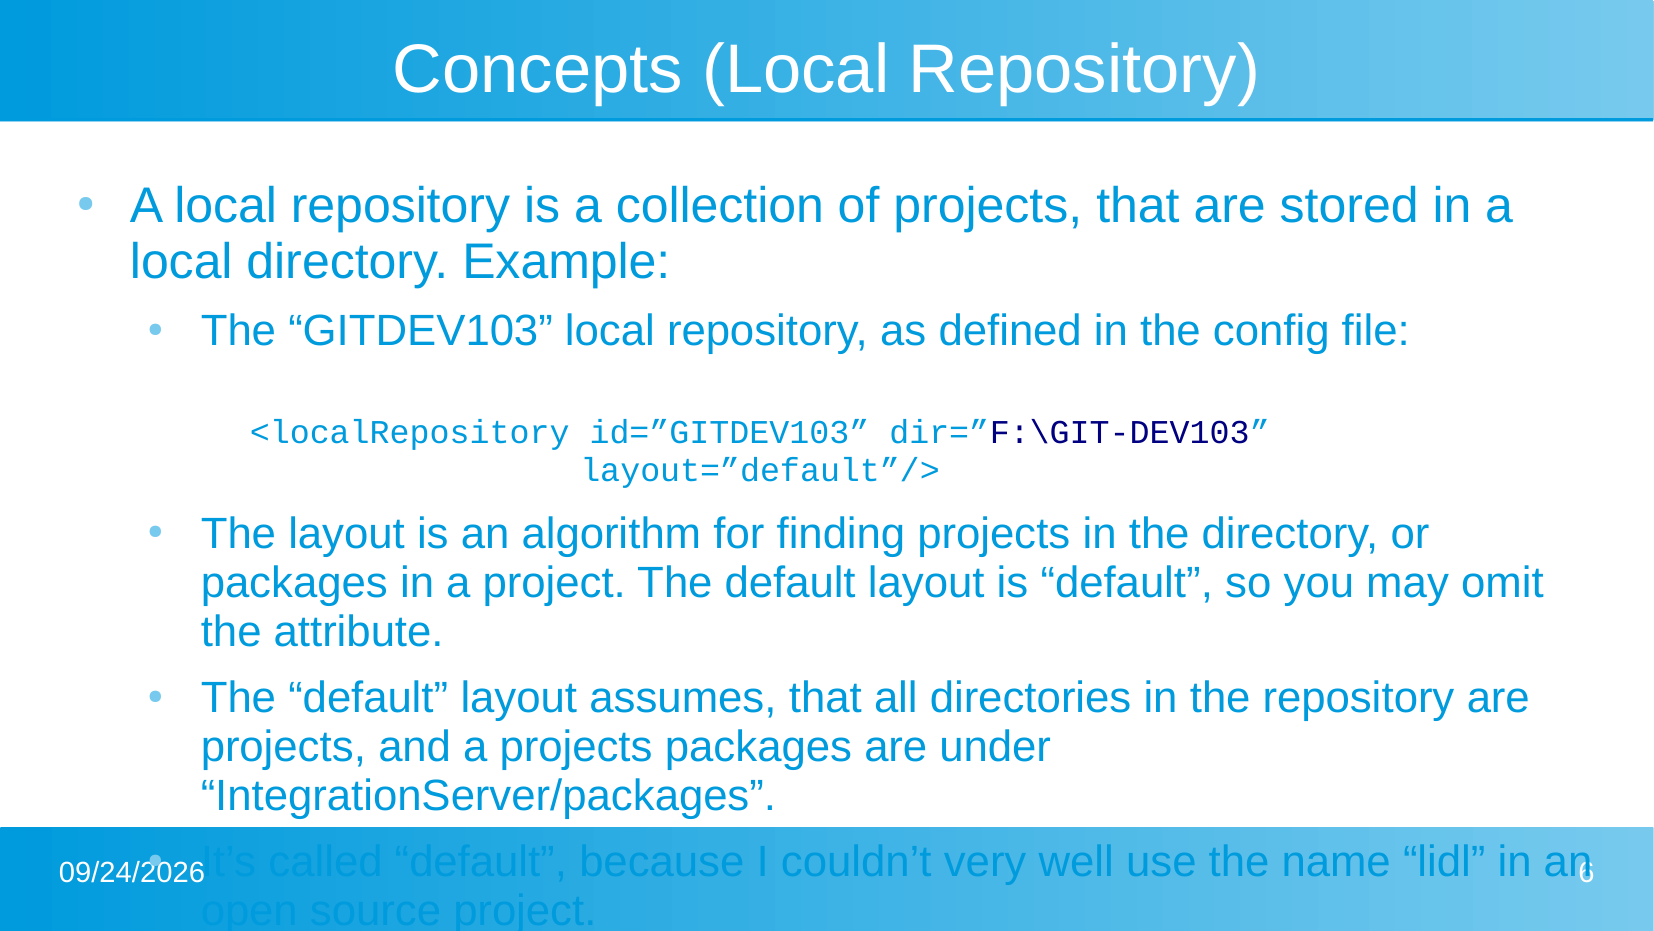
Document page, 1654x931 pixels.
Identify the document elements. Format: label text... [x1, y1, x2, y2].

list A local repository is a collection of projects, that are stored in a local directory. Example: The “GITDEV103” local repository, as defined in the config file: <localRepository id=”GITDEV103” dir=”F:\GIT-DEV103” layout=”default”/> The layout is an algorithm for finding projects in the directory, or packages in a project. The default layout is “default”, so you may omit the attribute. The “default” layout assumes, that all directories in the repository are projects, and a projects packages are under “IntegrationServer/packages”. It’s called “default”, because I couldn’t very well use the name “lidl” in an open source project. [59, 177, 1595, 768]
title Concepts (Local Repository) [59, 29, 1595, 108]
